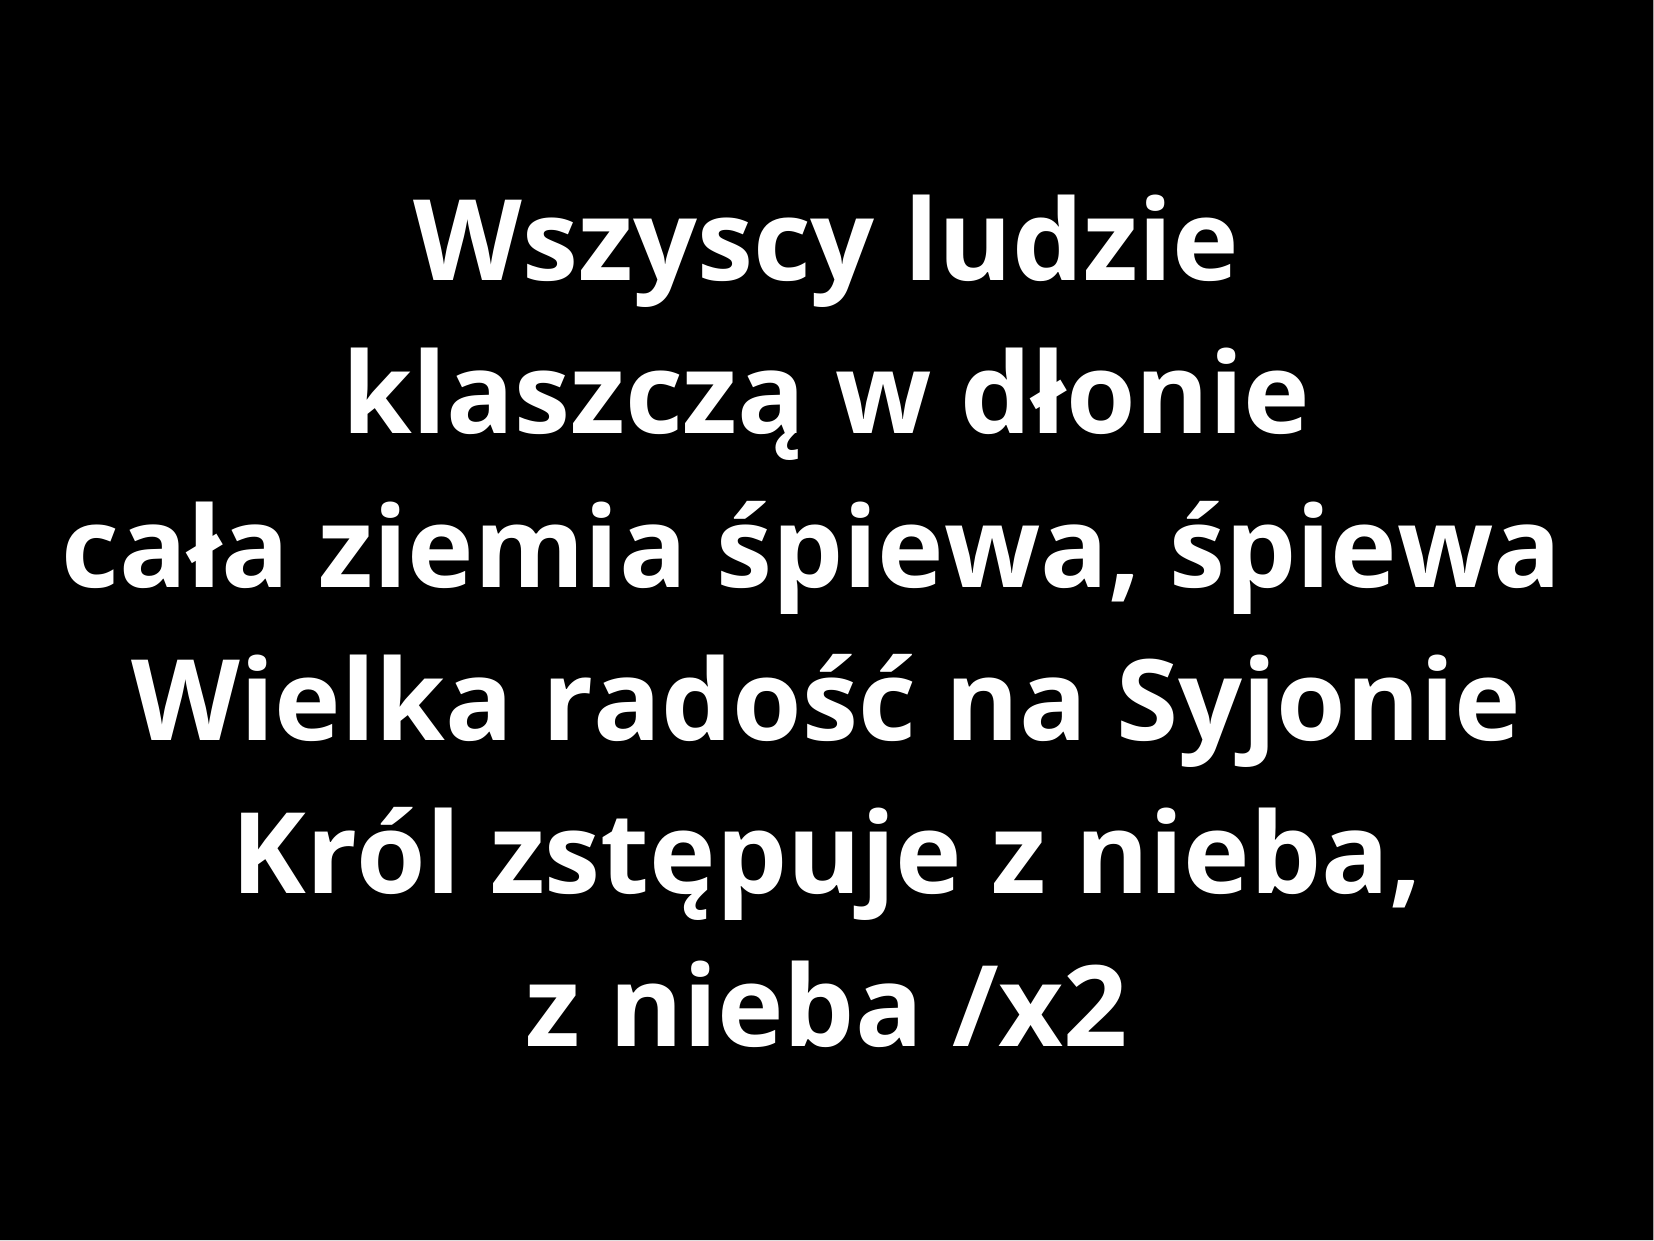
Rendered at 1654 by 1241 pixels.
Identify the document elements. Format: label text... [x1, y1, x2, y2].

title Wszyscy ludzie klaszczą w dłonie cała ziemia śpiewa, śpiewa Wielka radość na Syjonie Król zstępuje z nieba, z nieba /x2 [0, 0, 1654, 1241]
